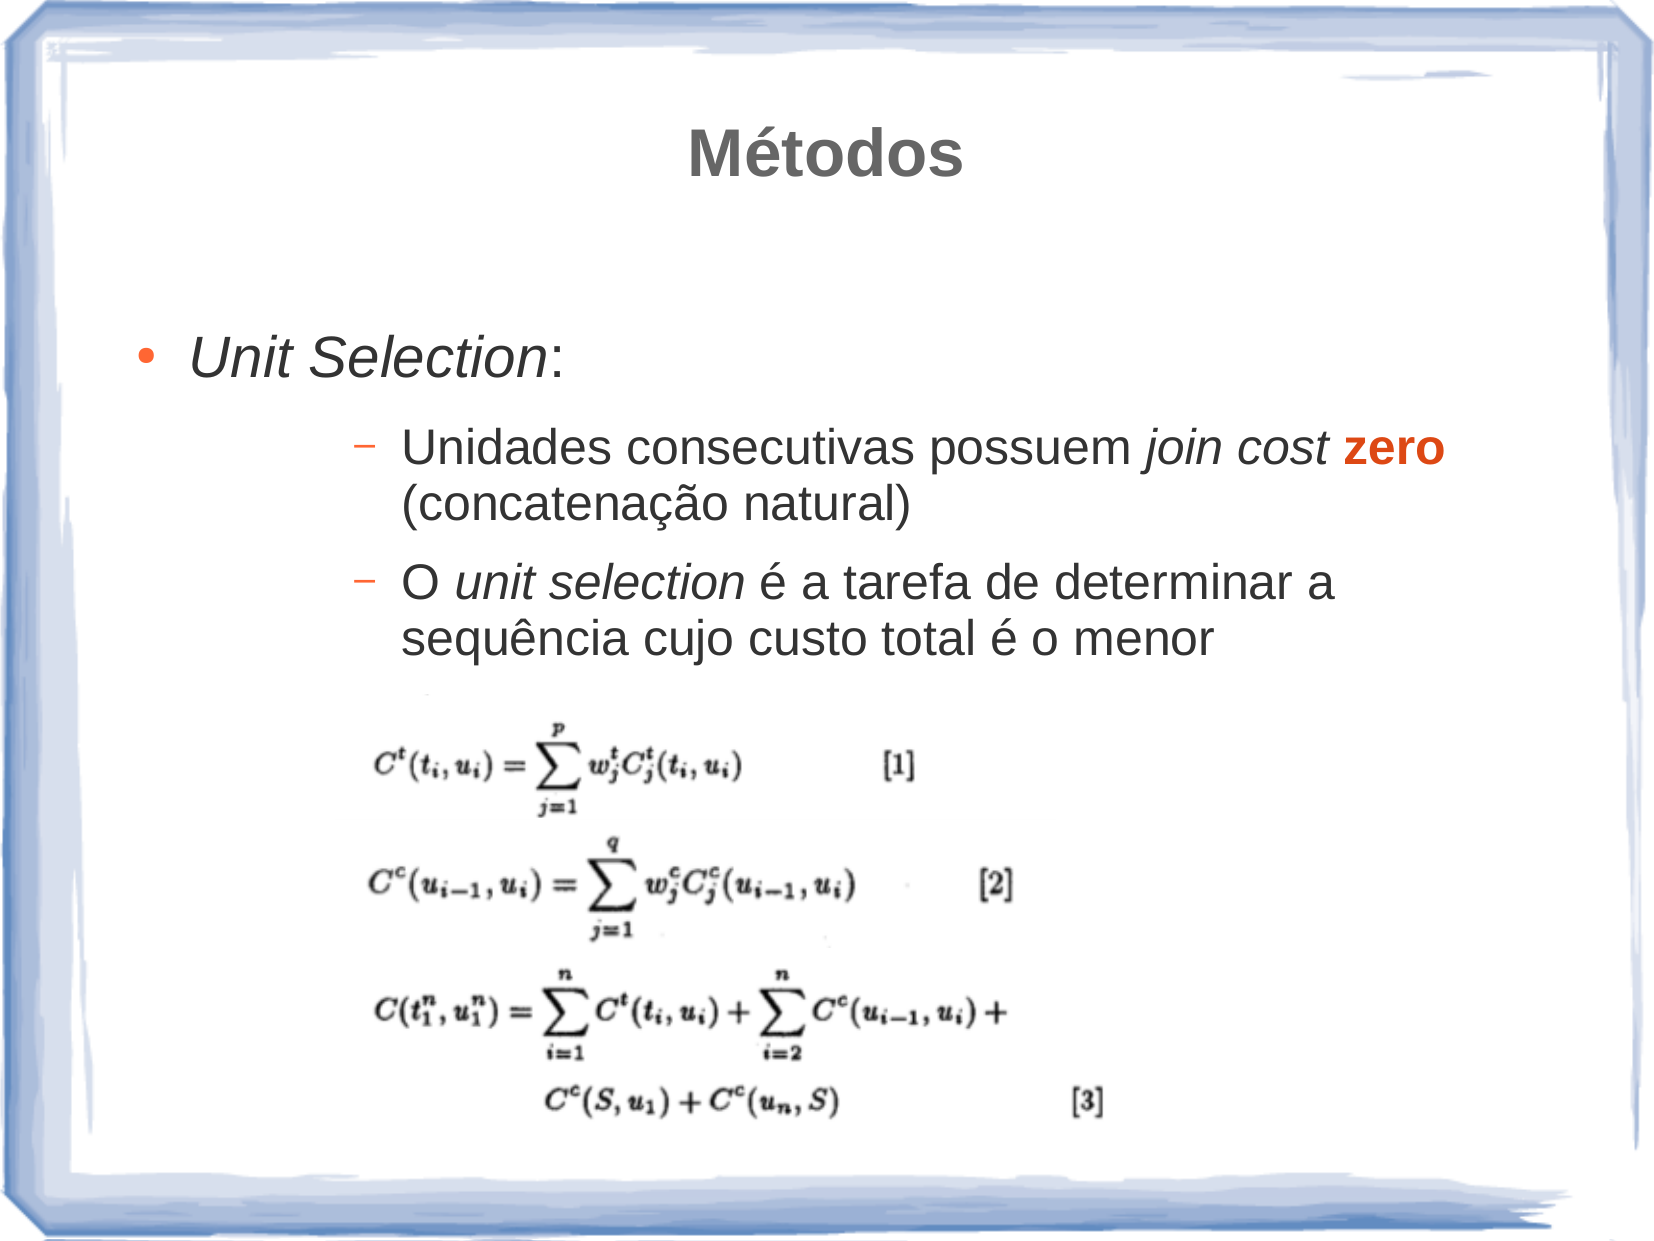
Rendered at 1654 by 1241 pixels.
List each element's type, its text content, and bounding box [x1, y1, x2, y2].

list Unit Selection: Unidades consecutivas possuem join cost zero (concatenação natural) O unit selection é a tarefa de determinar a sequência cujo custo total é o menor [118, 324, 1571, 1045]
picture [0, 0, 1654, 1241]
title Métodos [82, 49, 1571, 257]
